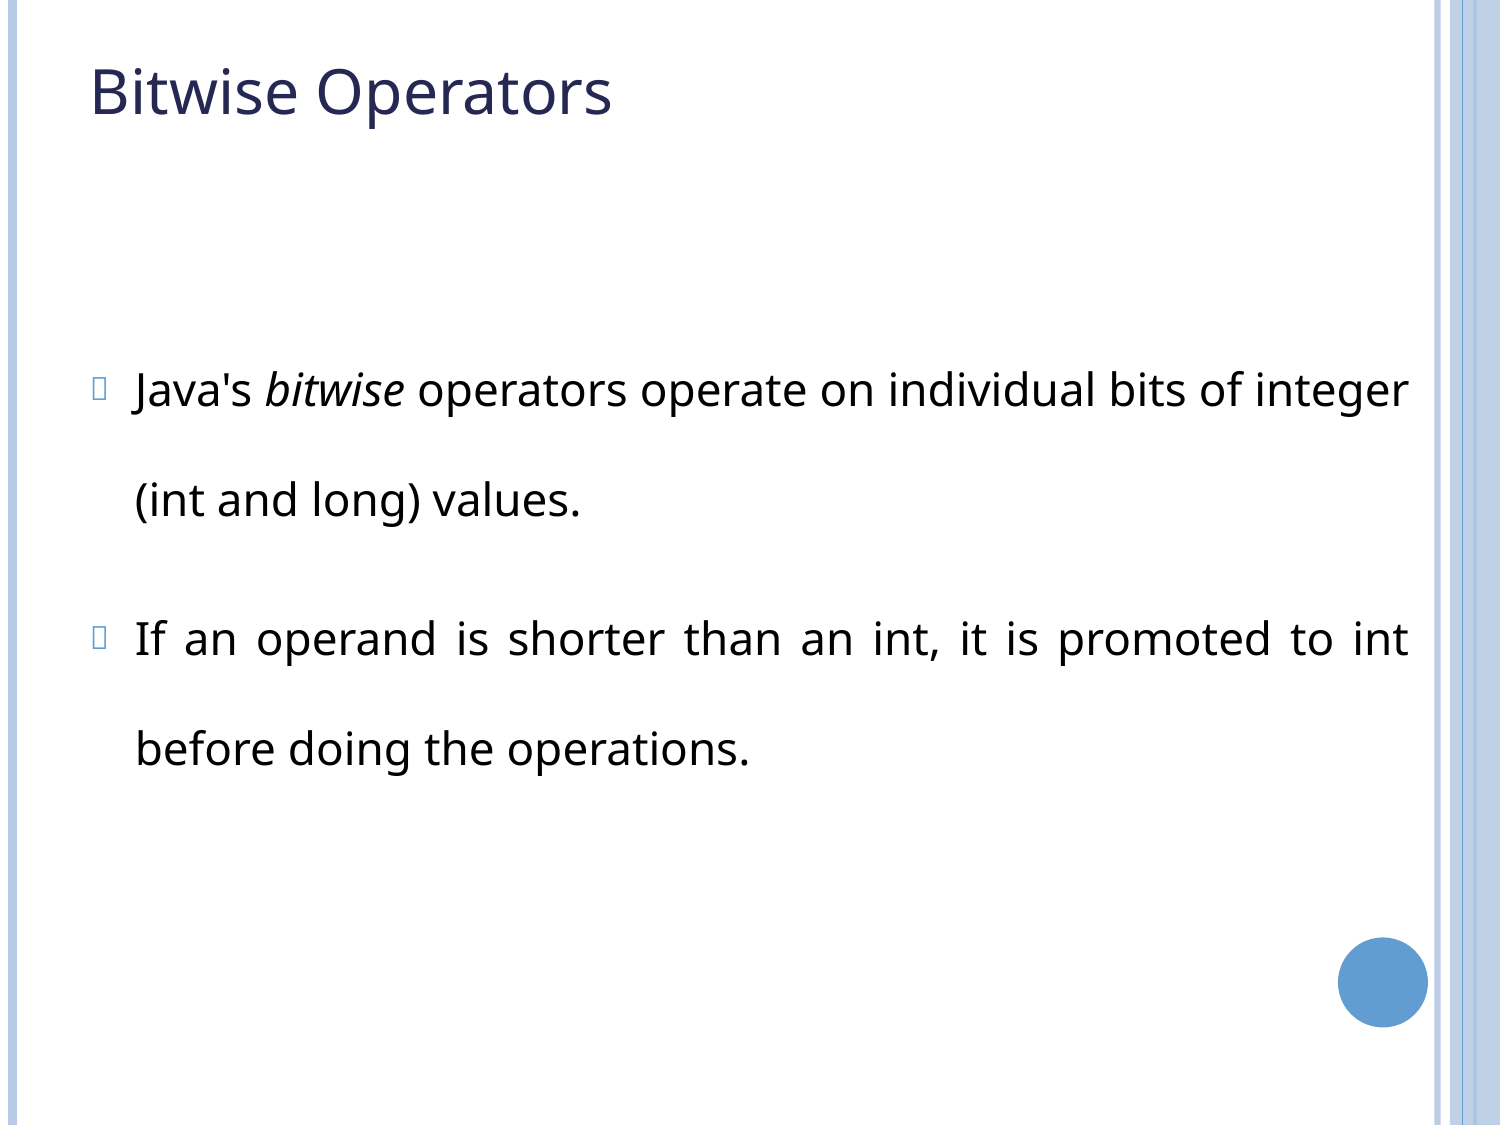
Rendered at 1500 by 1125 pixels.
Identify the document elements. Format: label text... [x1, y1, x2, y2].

title Bitwise Operators [75, 45, 1300, 233]
list Java's bitwise operators operate on individual bits of integer (int and long) values. If an operand is shorter than an int, it is promoted to int before doing the operations. [75, 297, 1425, 941]
